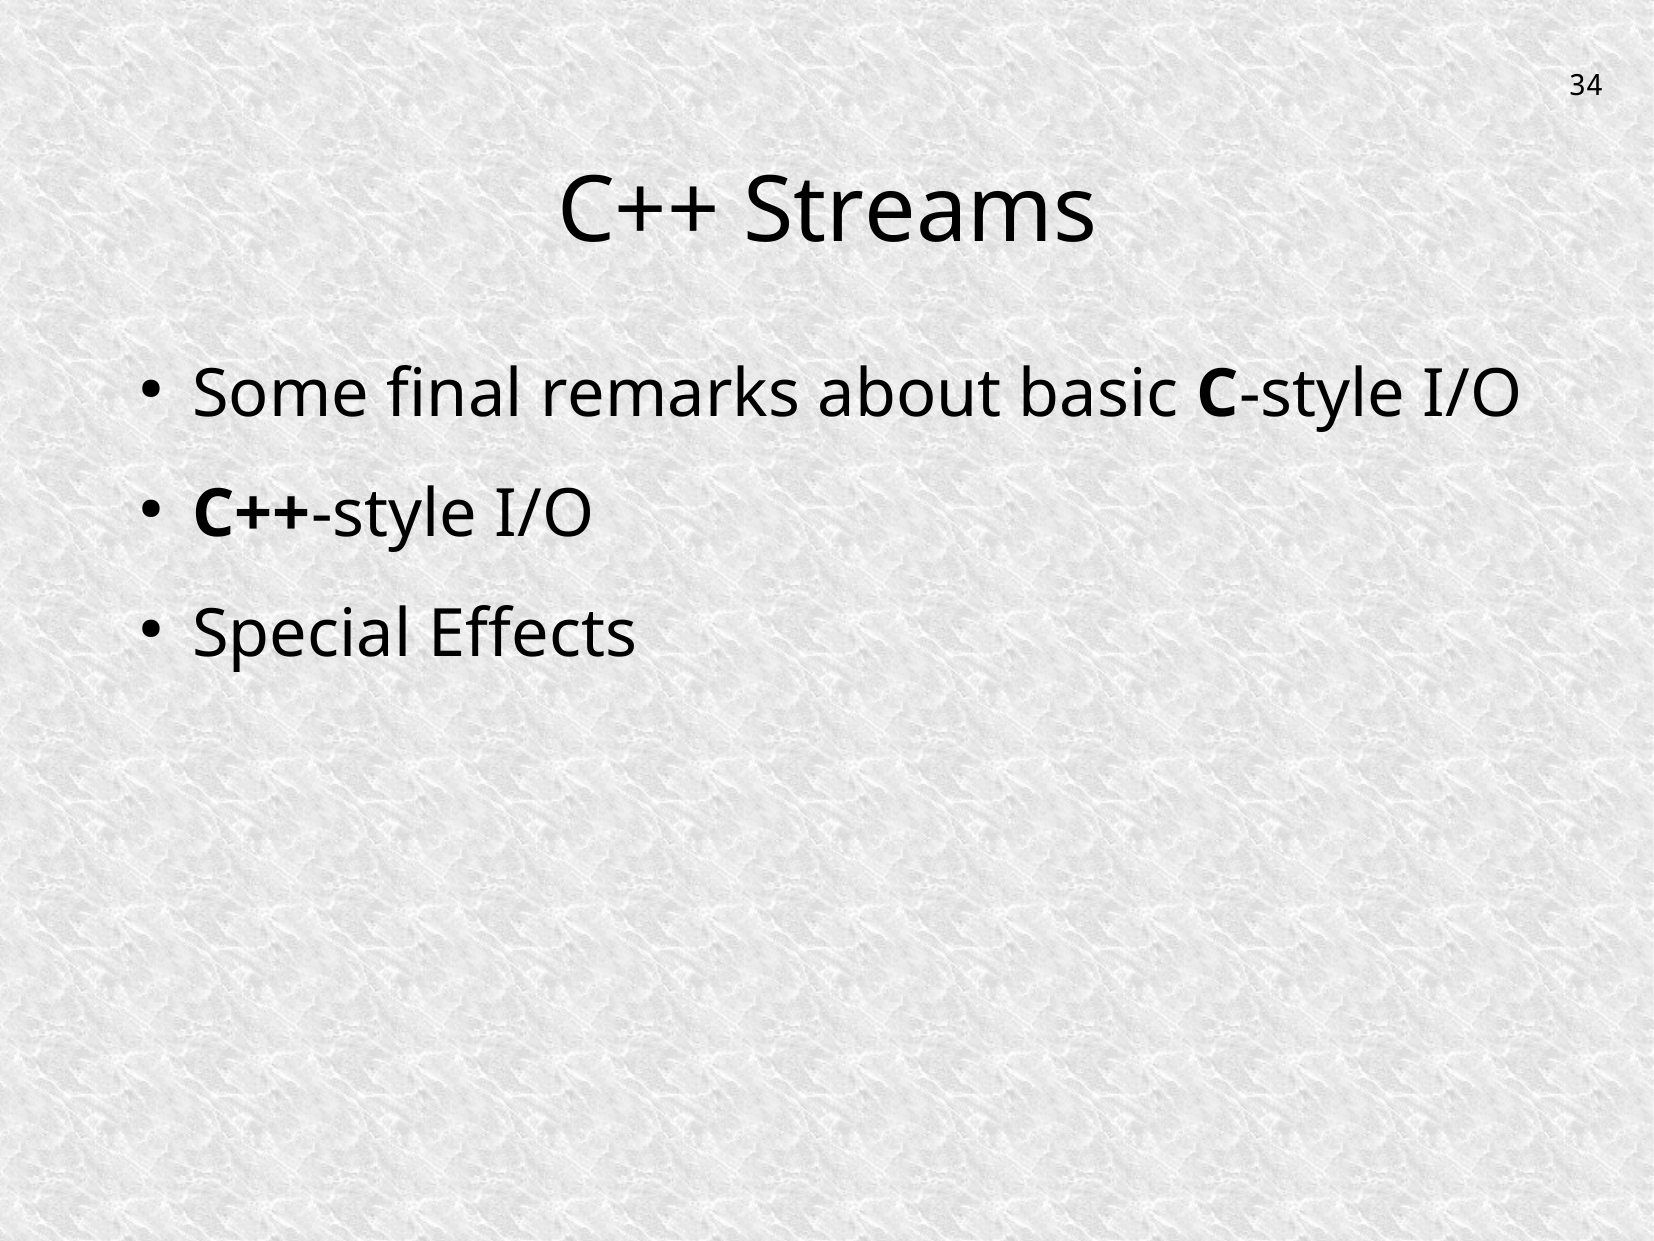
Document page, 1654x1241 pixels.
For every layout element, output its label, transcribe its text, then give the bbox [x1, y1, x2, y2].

list Some final remarks about basic C-style I/O C++-style I/O Special Effects [121, 344, 1534, 1127]
picture [0, 0, 1654, 1241]
title C++ Streams [121, 102, 1534, 311]
